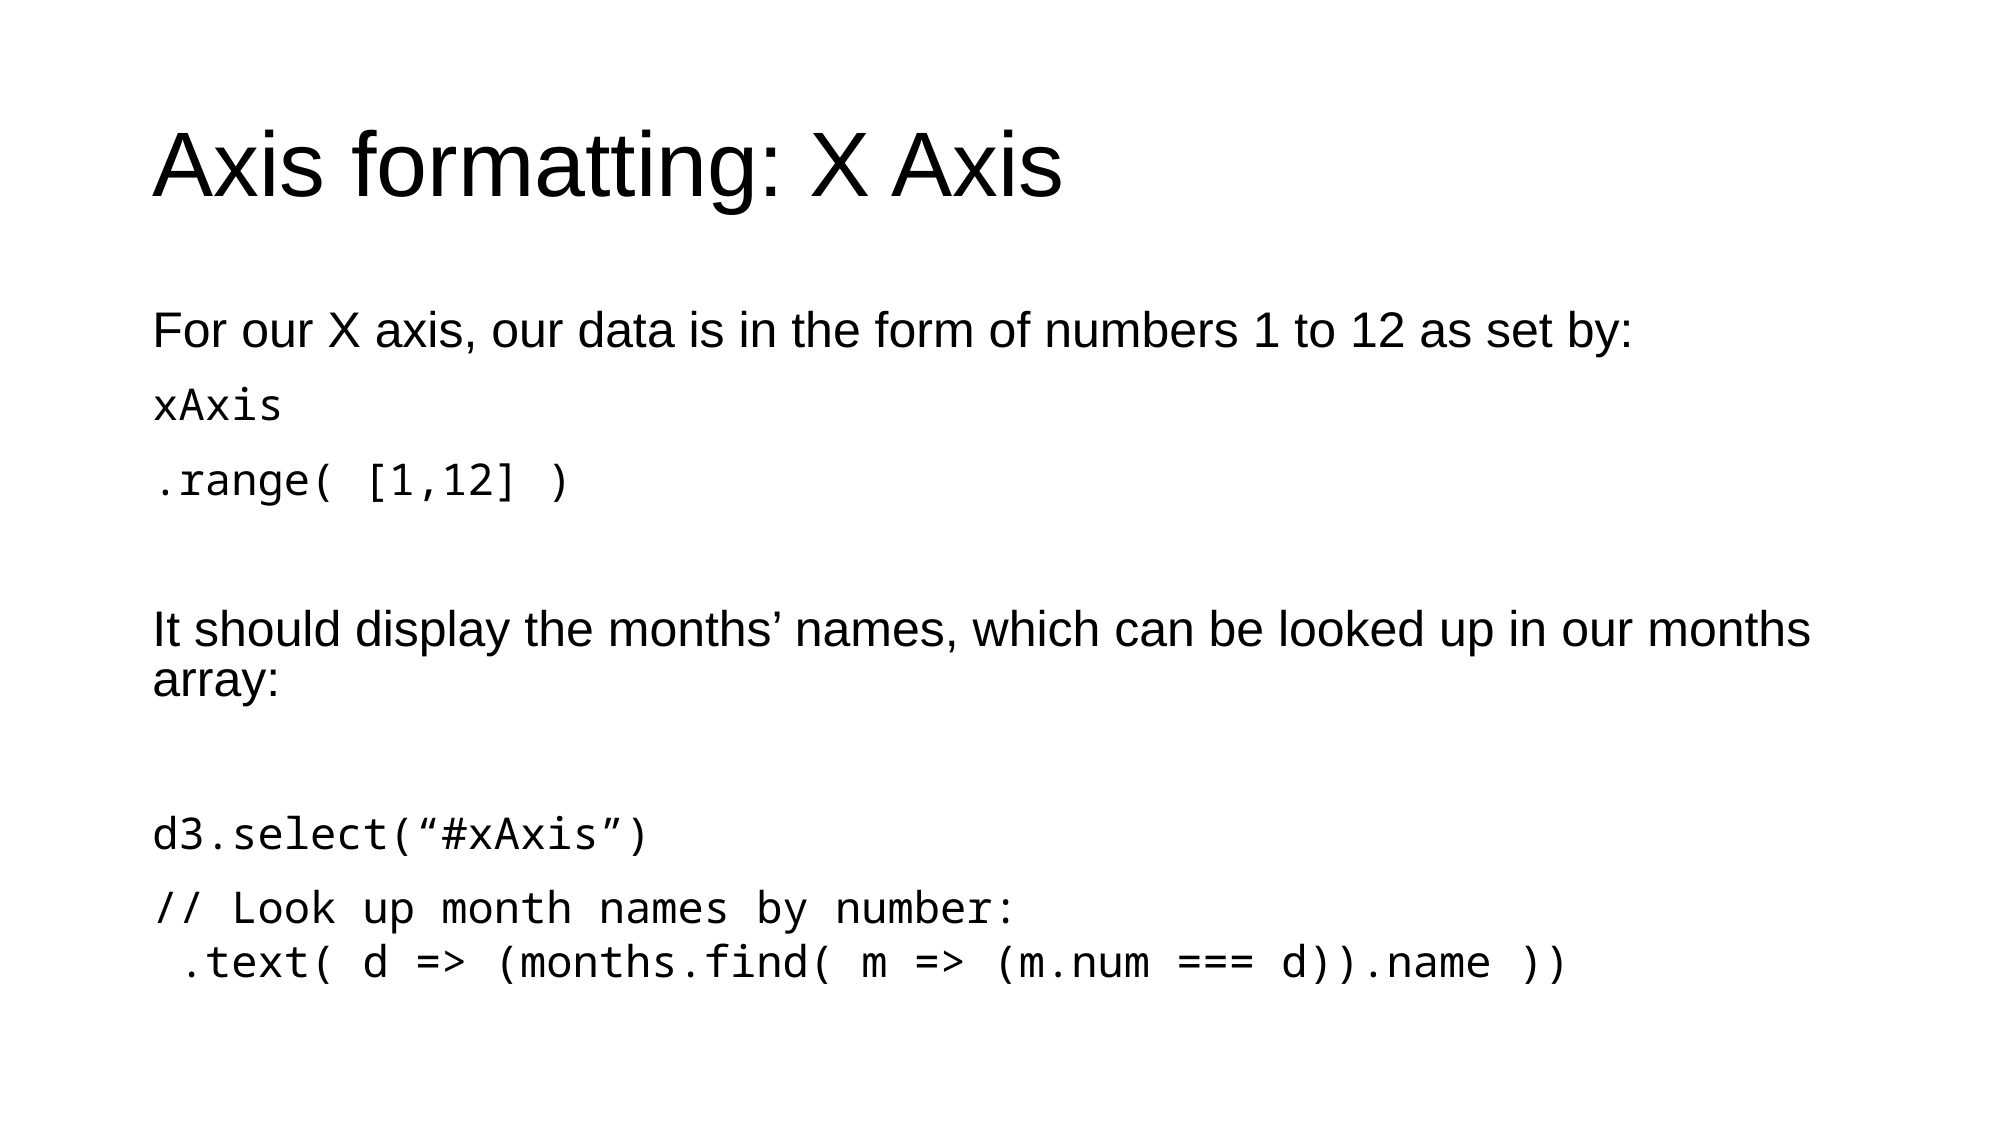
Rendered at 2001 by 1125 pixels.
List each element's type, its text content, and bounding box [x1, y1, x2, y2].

title Axis formatting: X Axis [137, 59, 1863, 278]
list For our X axis, our data is in the form of numbers 1 to 12 as set by: xAxis .range( [1,12] ) It should display the months’ names, which can be looked up in our months array: d3.select(“#xAxis”) // Look up month names by number: .text( d => (months.find( m => (m.num === d)).name )) [137, 299, 1863, 1014]
